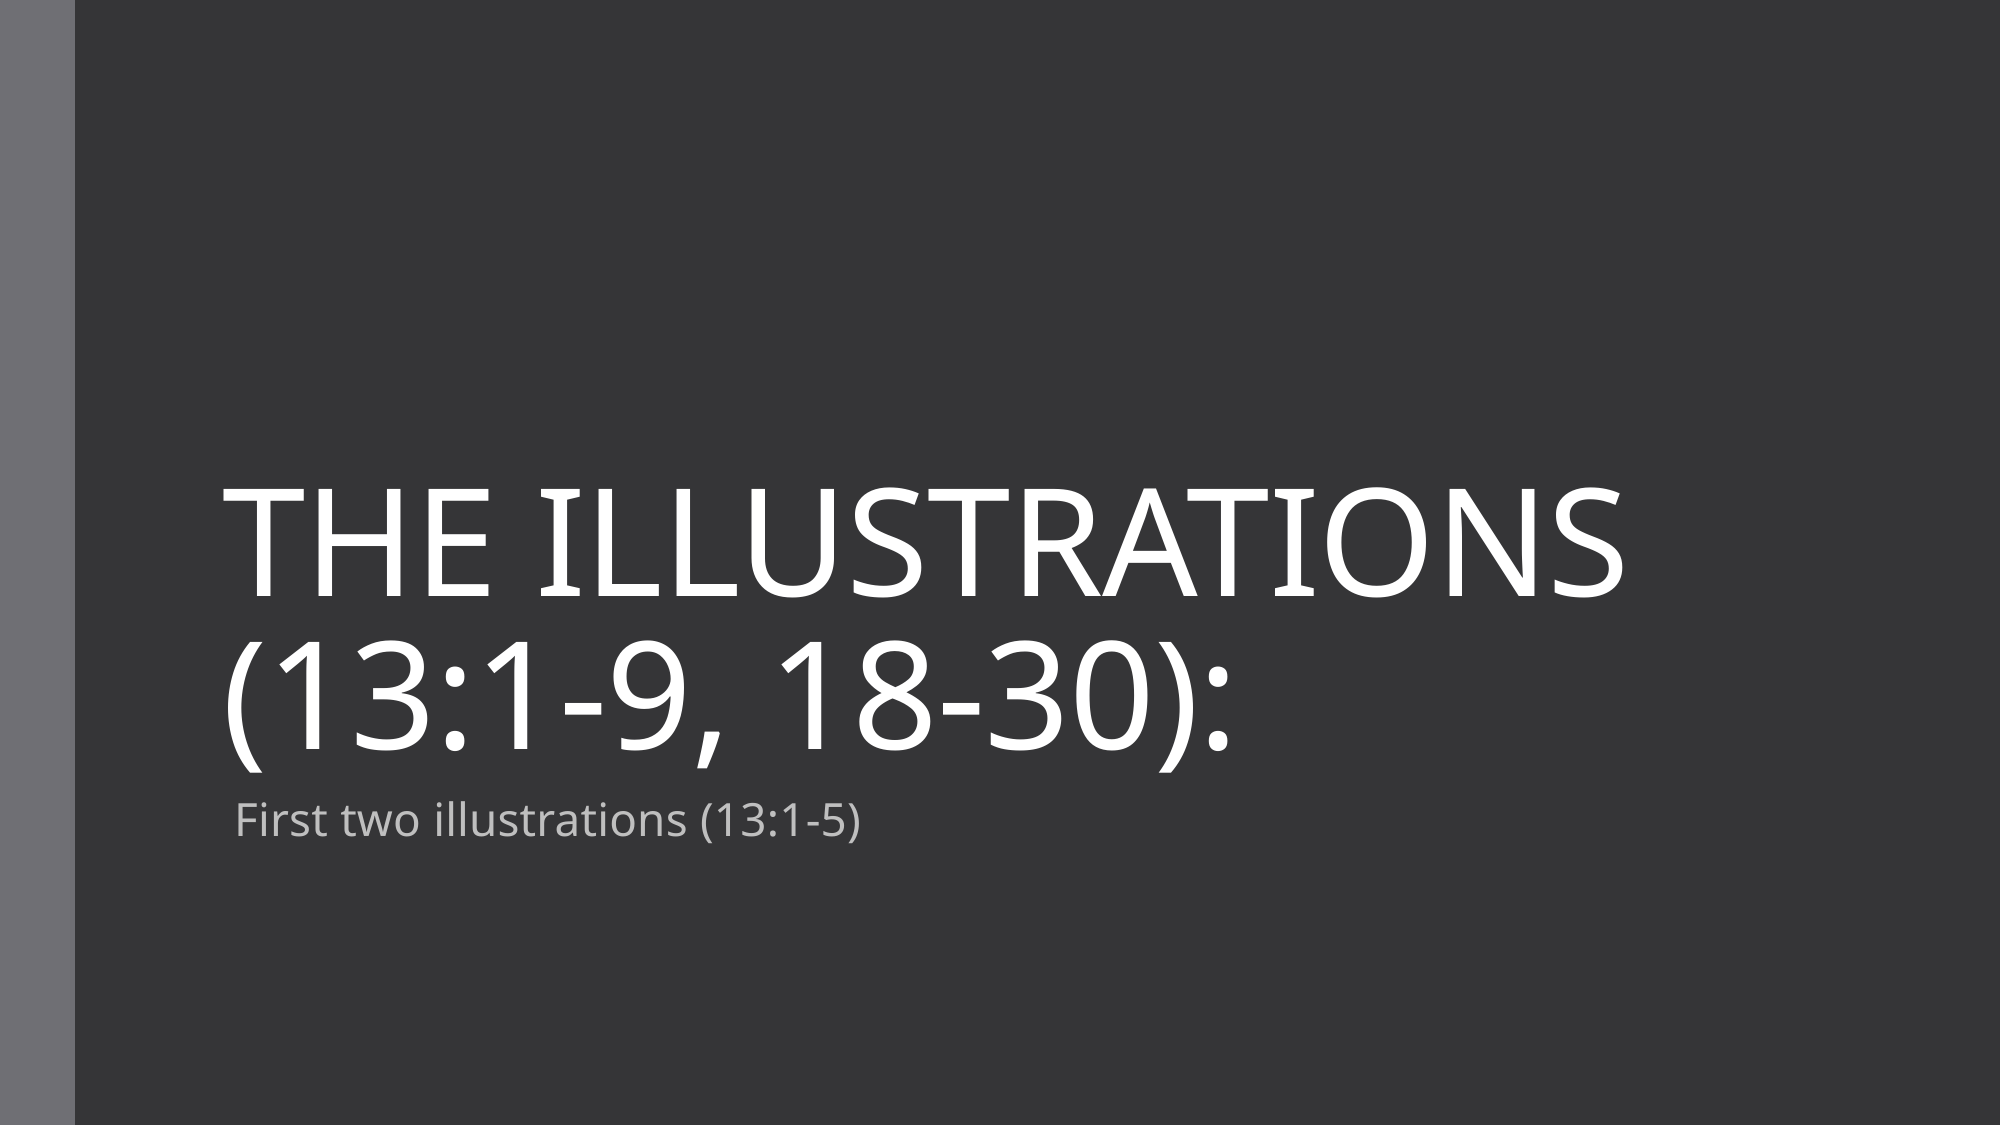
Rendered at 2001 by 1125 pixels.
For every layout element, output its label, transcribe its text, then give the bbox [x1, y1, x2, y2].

title THE ILLUSTRATIONS (13:1-9, 18-30): [206, 124, 1752, 787]
subtitle First two illustrations (13:1-5) [206, 787, 1752, 1066]
